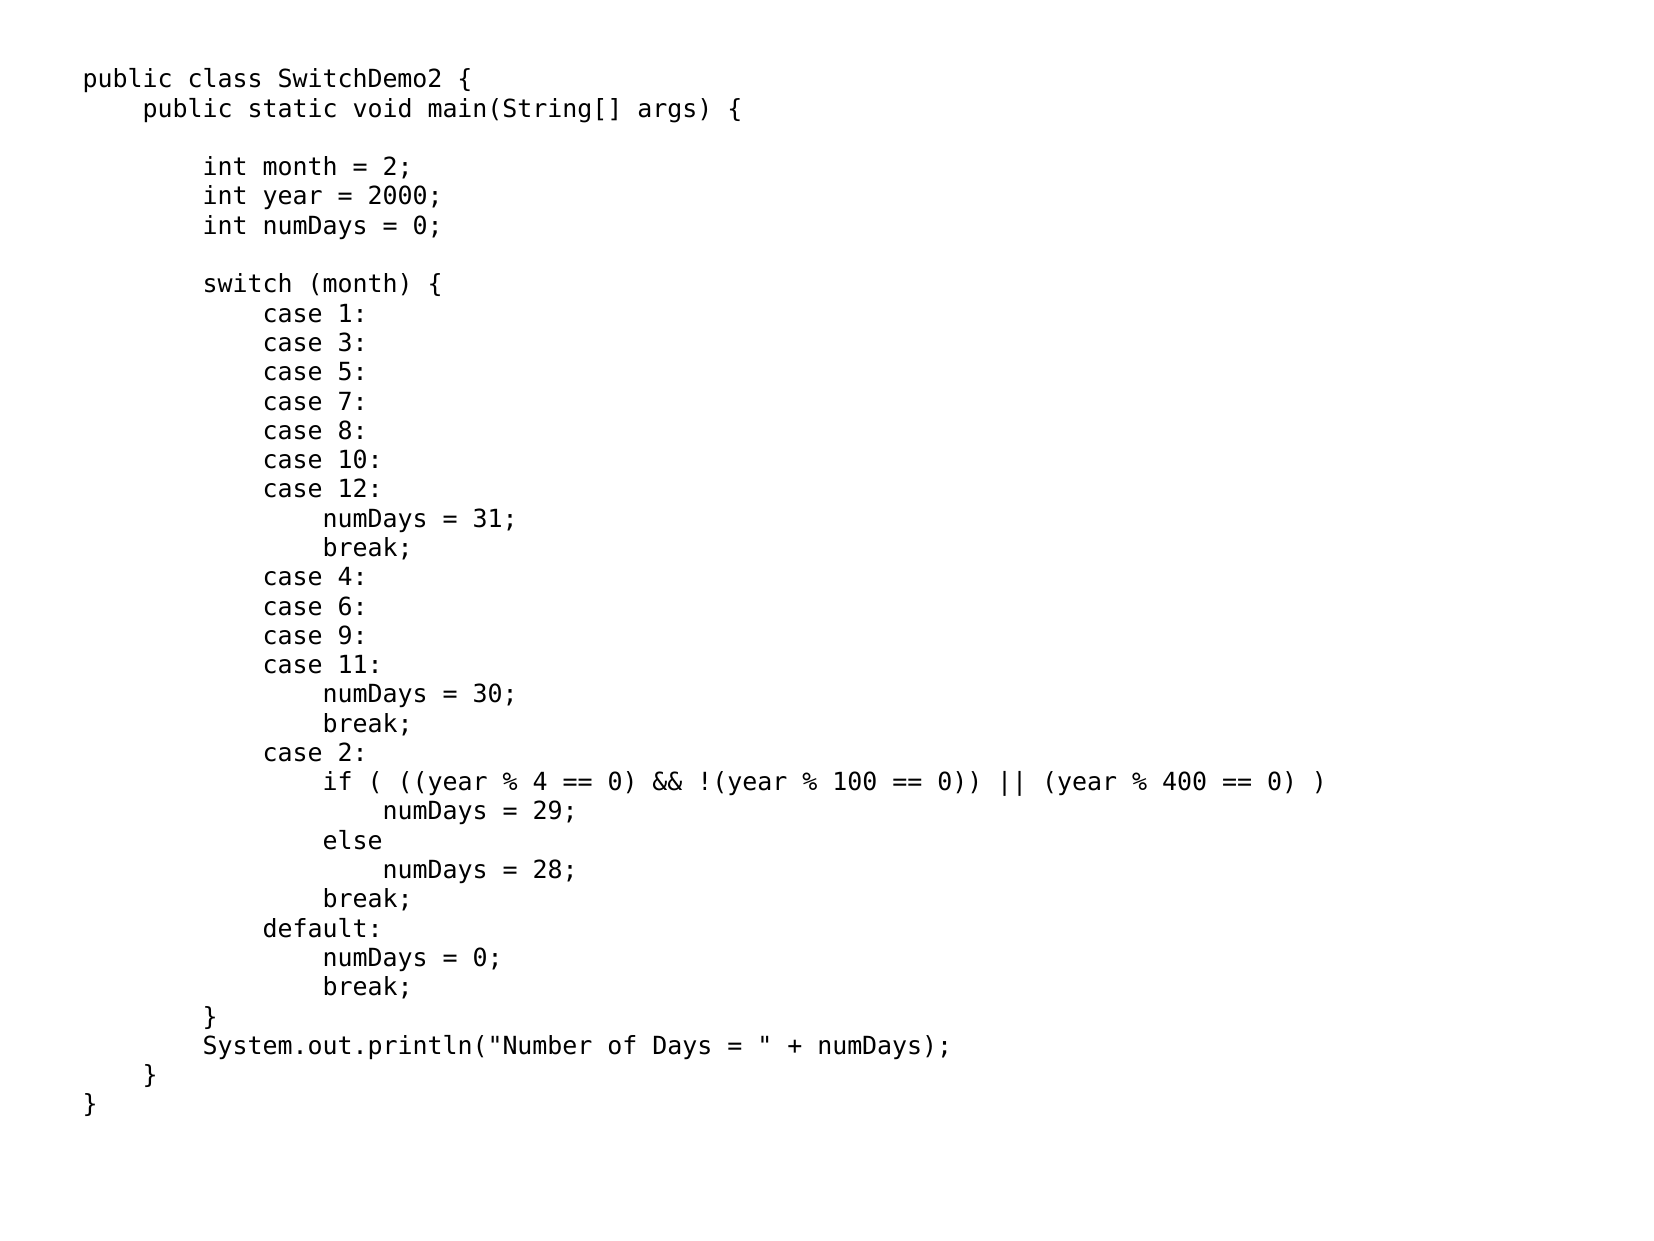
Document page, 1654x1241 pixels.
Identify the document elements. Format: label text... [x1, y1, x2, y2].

subtitle public class SwitchDemo2 { public static void main(String[] args) { int month = 2; int year = 2000; int numDays = 0; switch (month) { case 1: case 3: case 5: case 7: case 8: case 10: case 12: numDays = 31; break; case 4: case 6: case 9: case 11: numDays = 30; break; case 2: if ( ((year % 4 == 0) && !(year % 100 == 0)) || (year % 400 == 0) ) numDays = 29; else numDays = 28; break; default: numDays = 0; break; } System.out.println("Number of Days = " + numDays); } } [82, 64, 1571, 1120]
